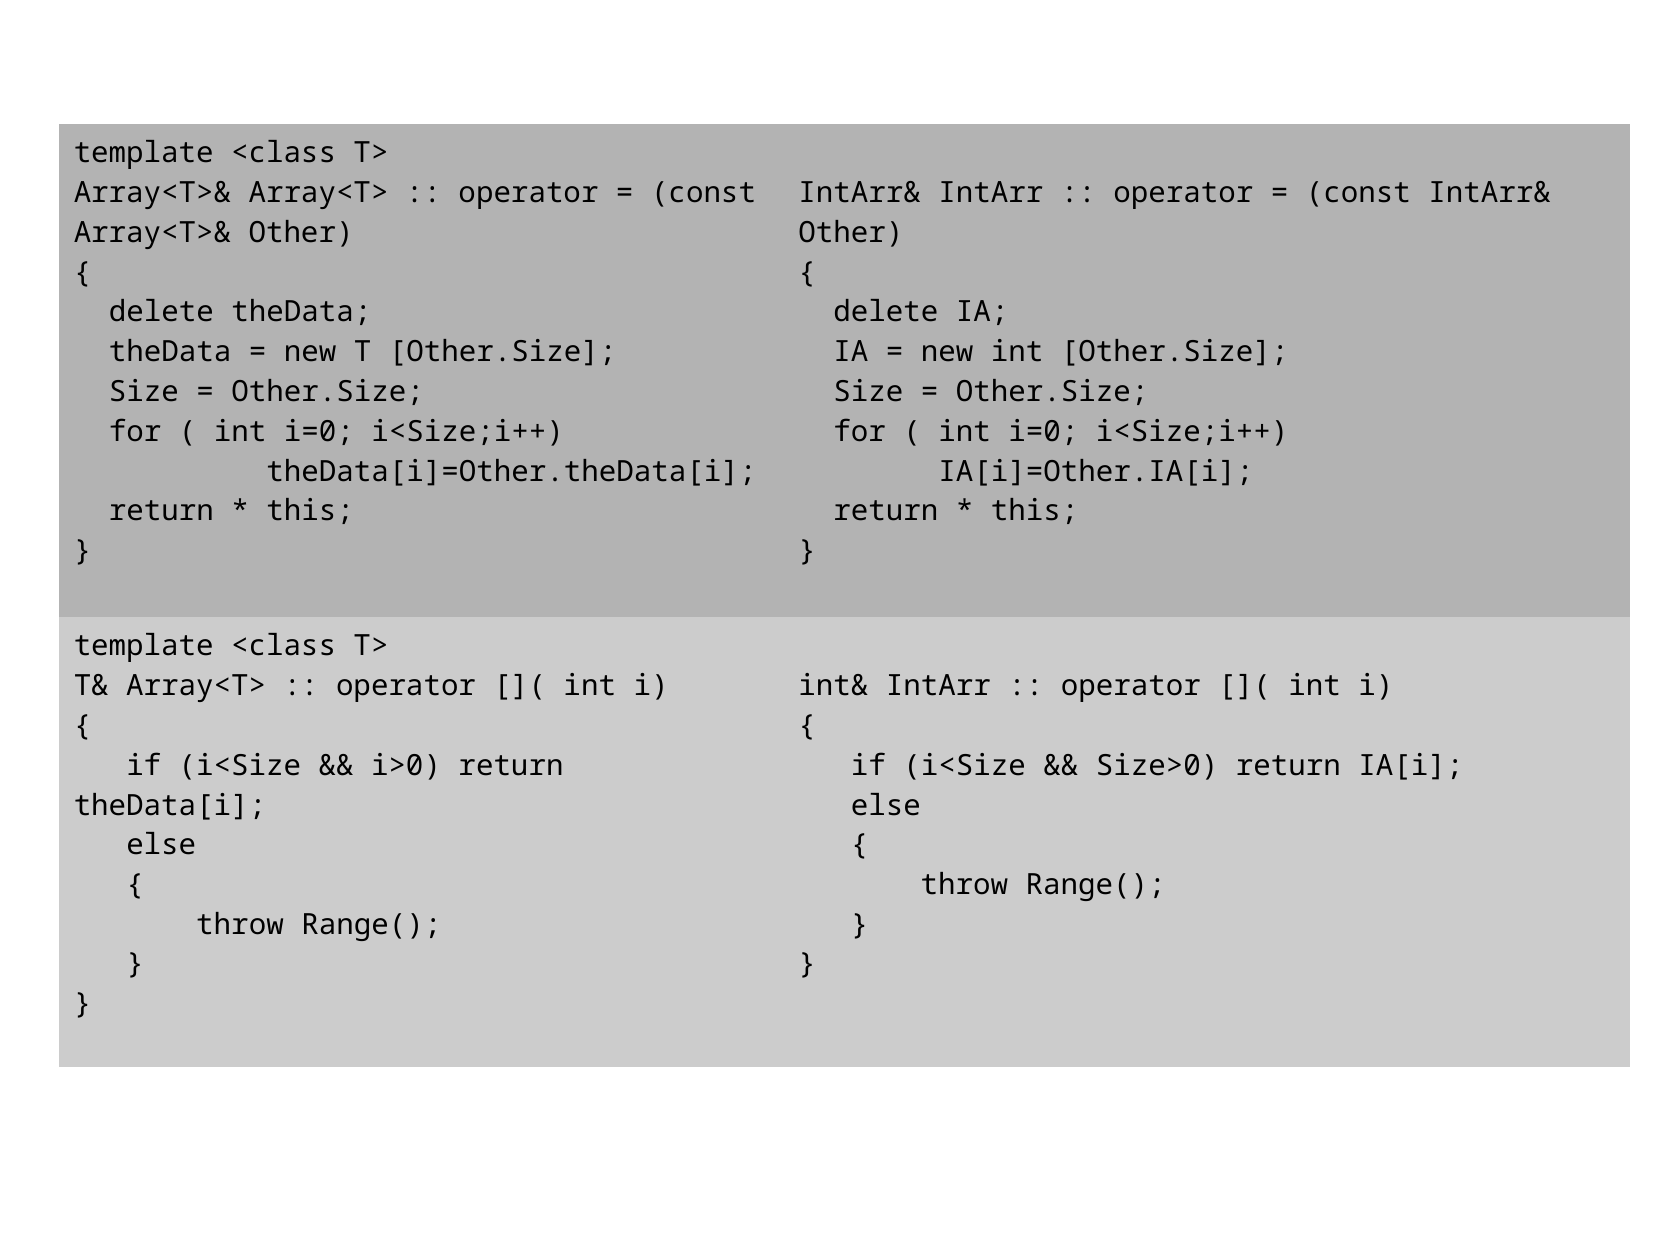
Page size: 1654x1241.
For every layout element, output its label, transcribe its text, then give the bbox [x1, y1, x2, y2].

table_cell int& IntArr :: operator []( int i) { if (i<Size && Size>0) return IA[i]; else { throw Range(); } } [783, 617, 1630, 1067]
table_header template <class T> Array<T>& Array<T> :: operator = (const Array<T>& Other) { delete theData; theData = new T [Other.Size]; Size = Other.Size; for ( int i=0; i<Size;i++) theData[i]=Other.theData[i]; return * this; } [59, 124, 783, 617]
table_cell template <class T> T& Array<T> :: operator []( int i) { if (i<Size && i>0) return theData[i]; else { throw Range(); } } [59, 617, 783, 1067]
table_header IntArr& IntArr :: operator = (const IntArr& Other) { delete IA; IA = new int [Other.Size]; Size = Other.Size; for ( int i=0; i<Size;i++) IA[i]=Other.IA[i]; return * this; } [783, 124, 1630, 617]
